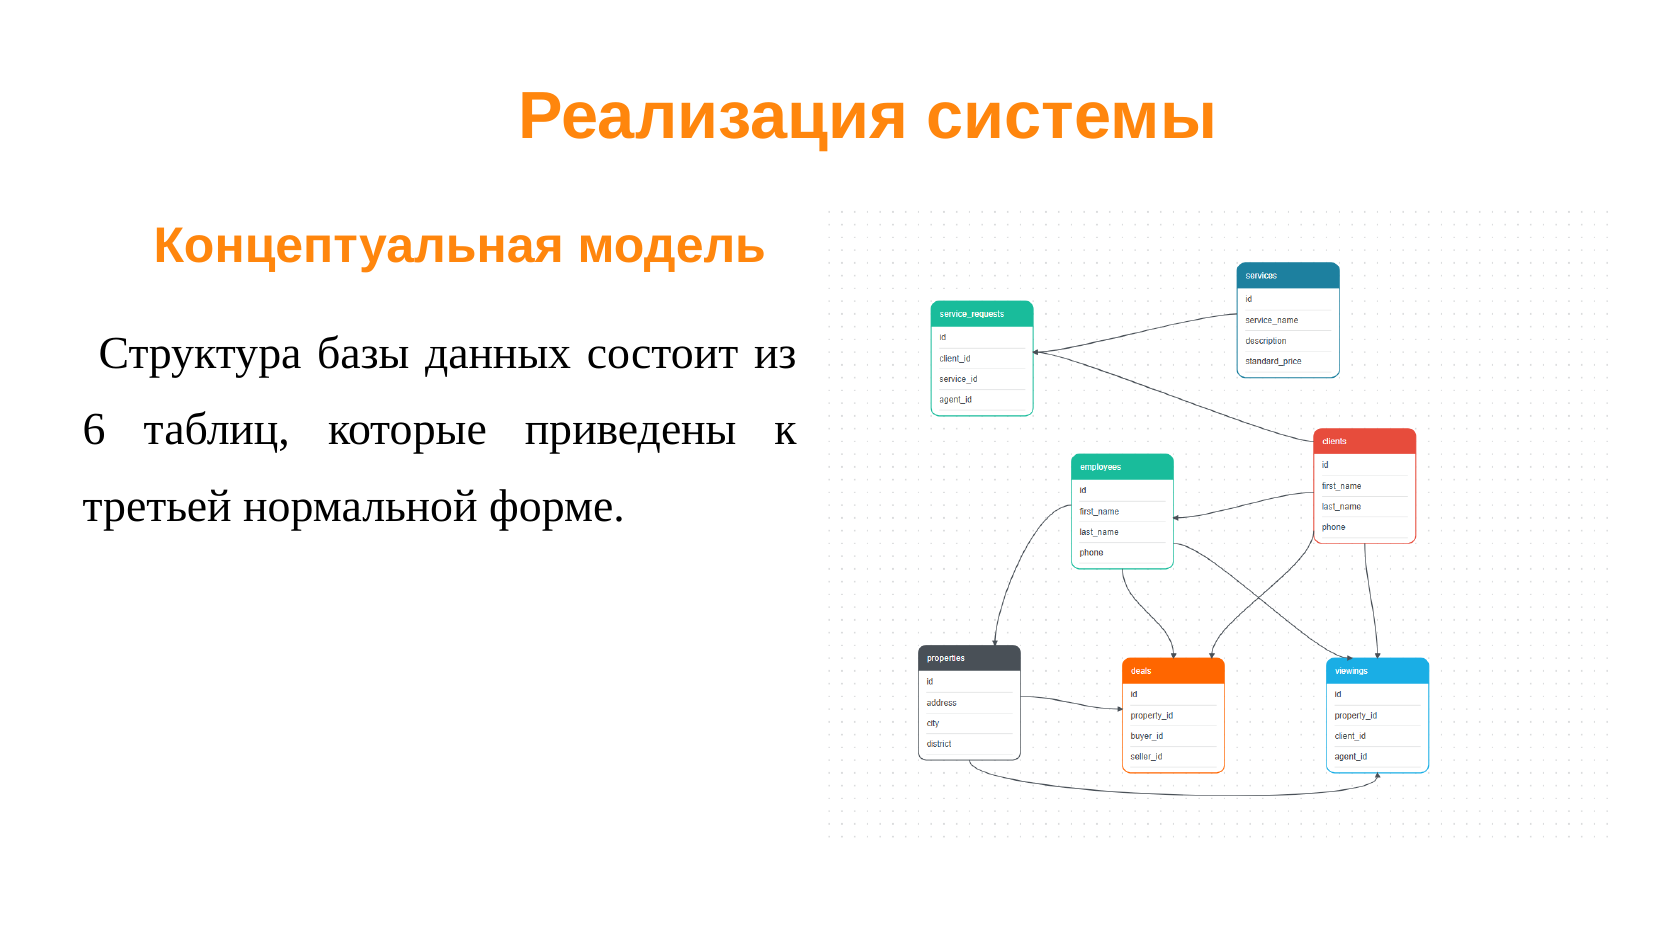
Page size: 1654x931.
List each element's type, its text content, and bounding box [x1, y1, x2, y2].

title Реализация системы [289, 12, 1447, 218]
picture [826, 206, 1609, 842]
list Концептуальная модель Структура базы данных состоит из 6 таблиц, которые приведены к третьей нормальной форме. [82, 217, 798, 758]
